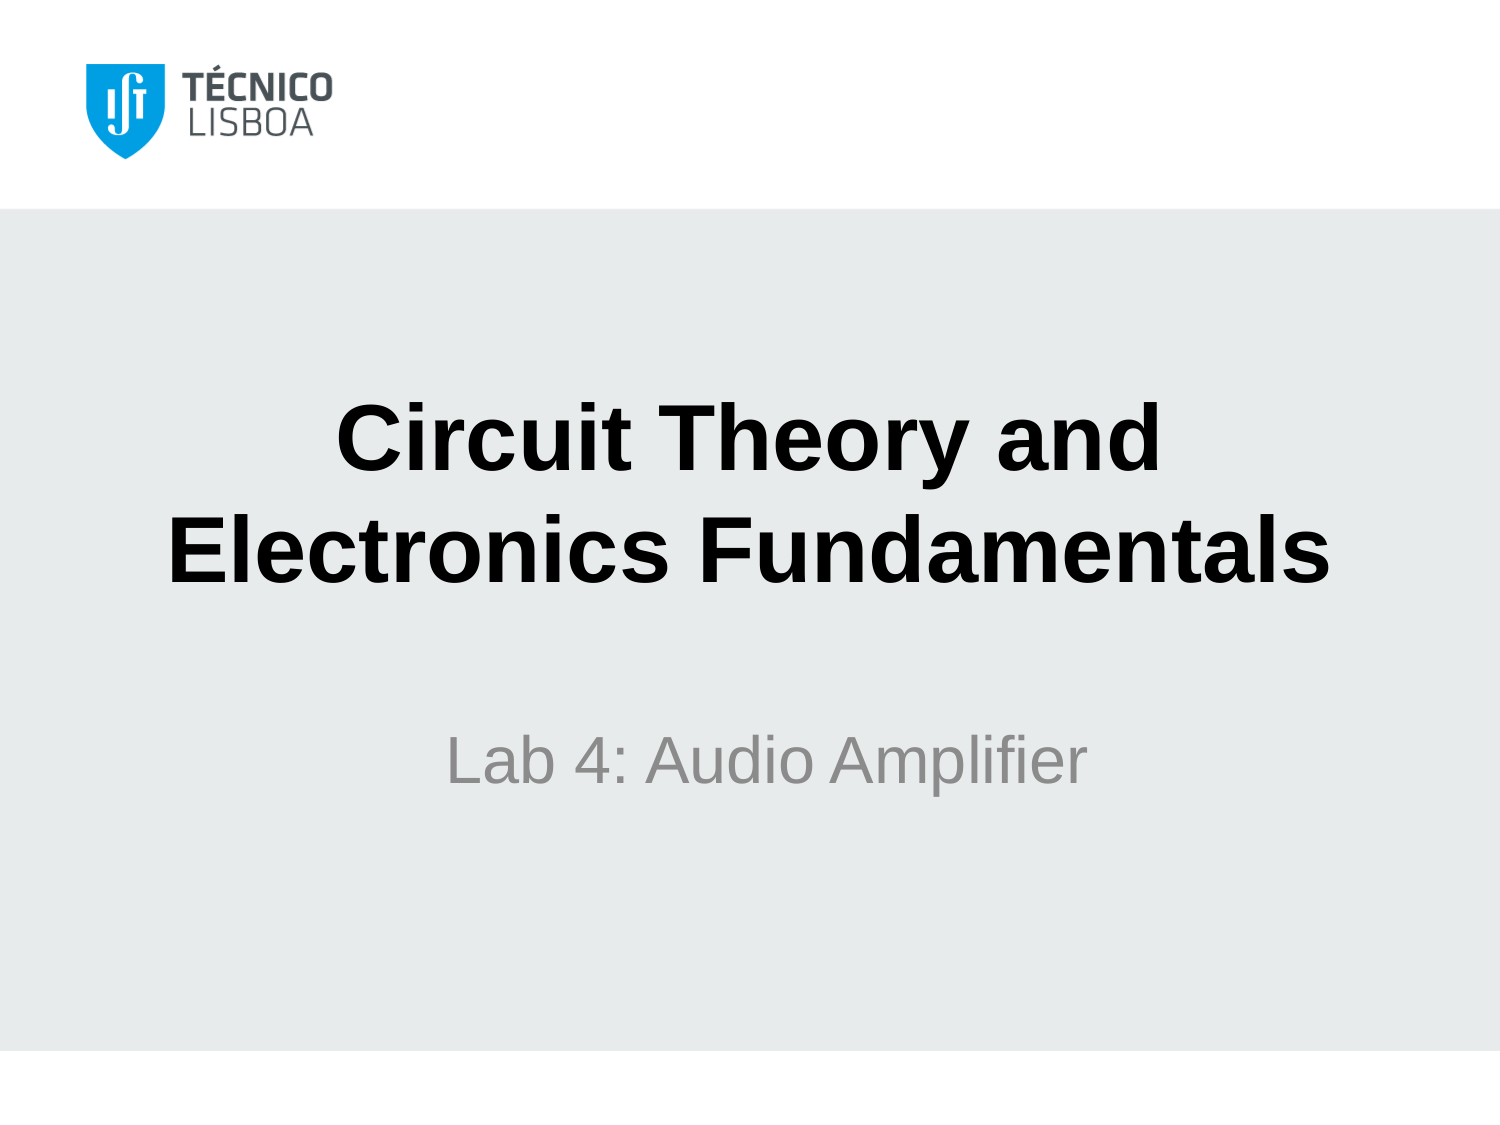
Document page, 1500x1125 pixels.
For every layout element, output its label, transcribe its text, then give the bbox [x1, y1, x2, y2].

subtitle Lab 4: Audio Amplifier [139, 709, 1396, 806]
title Circuit Theory and Electronics Fundamentals [121, 322, 1378, 655]
picture [0, 0, 1500, 1125]
